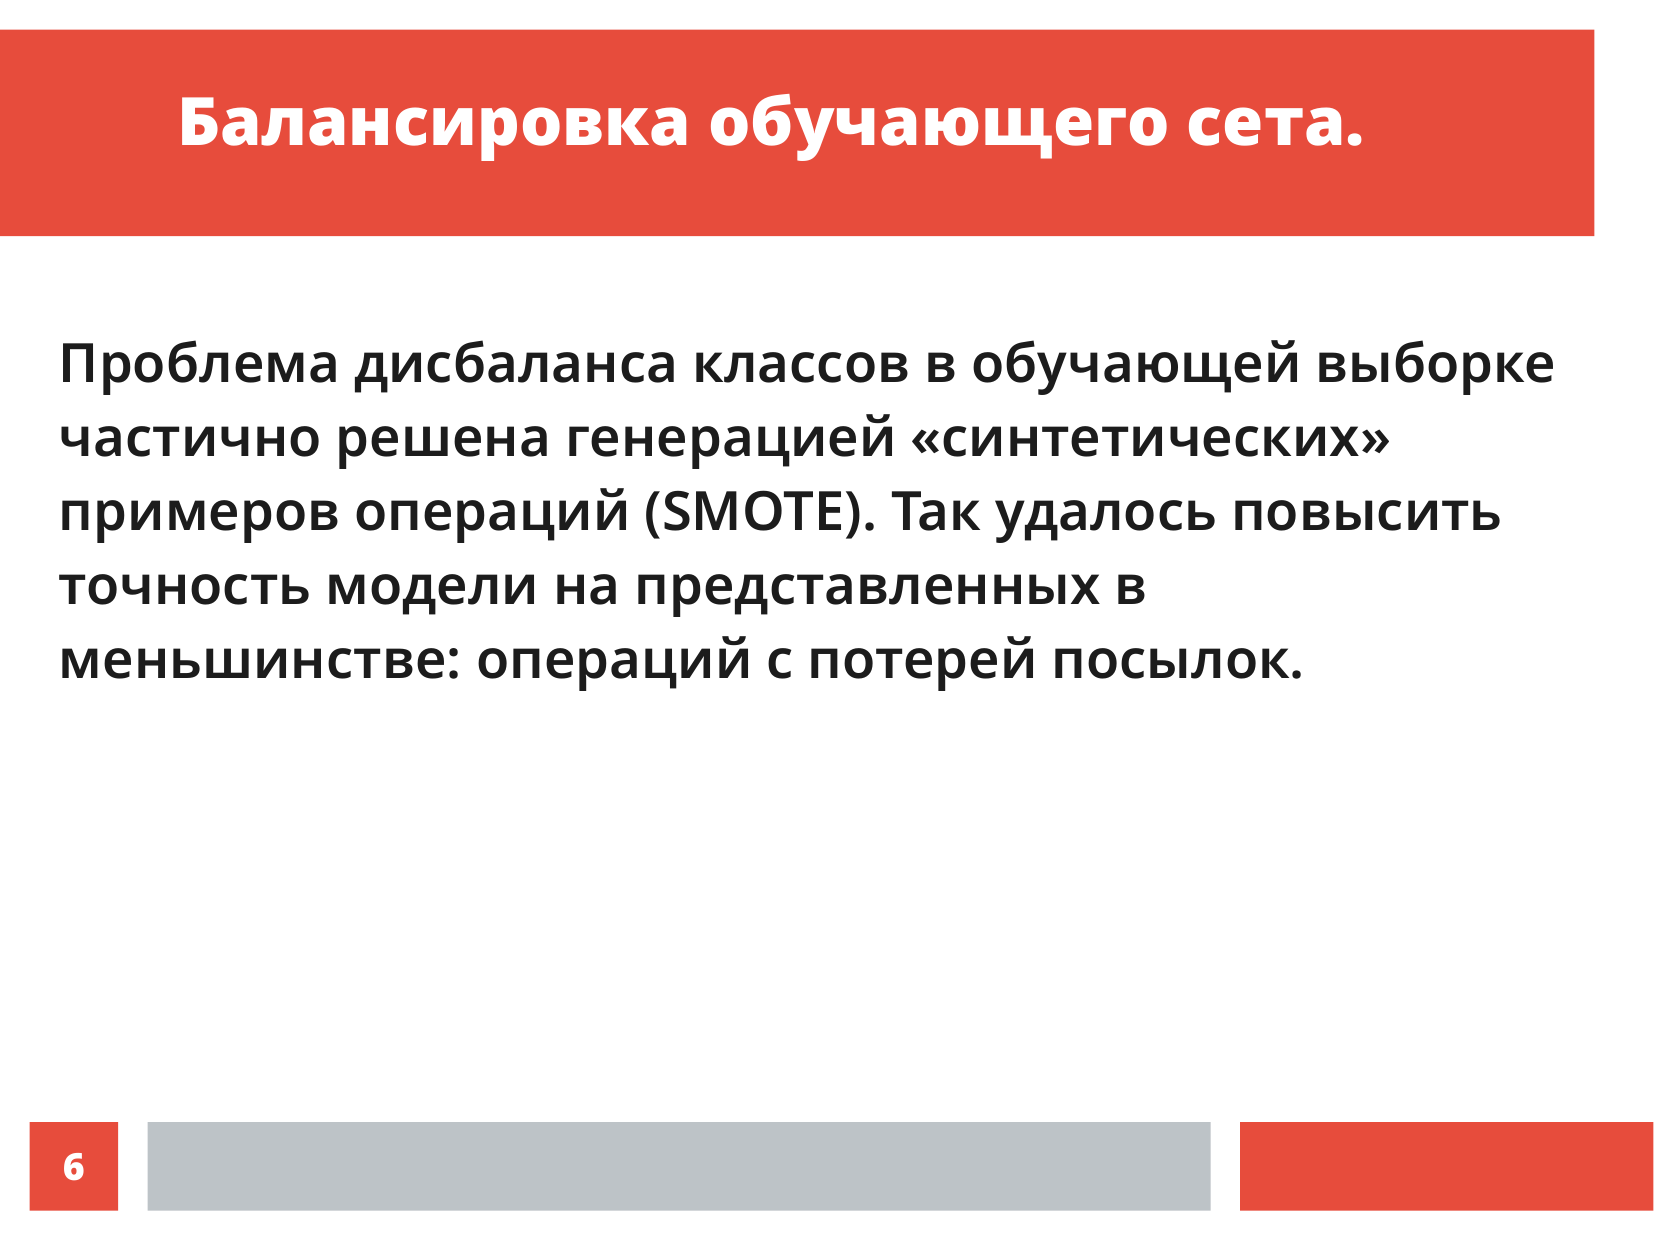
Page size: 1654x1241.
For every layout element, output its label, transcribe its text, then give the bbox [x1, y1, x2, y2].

title Балансировка обучающего сета. [177, 17, 1654, 166]
list Проблема дисбаланса классов в обучающей выборке частично решена генерацией «синтетических» примеров операций (SMOTE). Так удалось повысить точность модели на представленных в меньшинстве: операций с потерей посылок. [59, 324, 1565, 1093]
